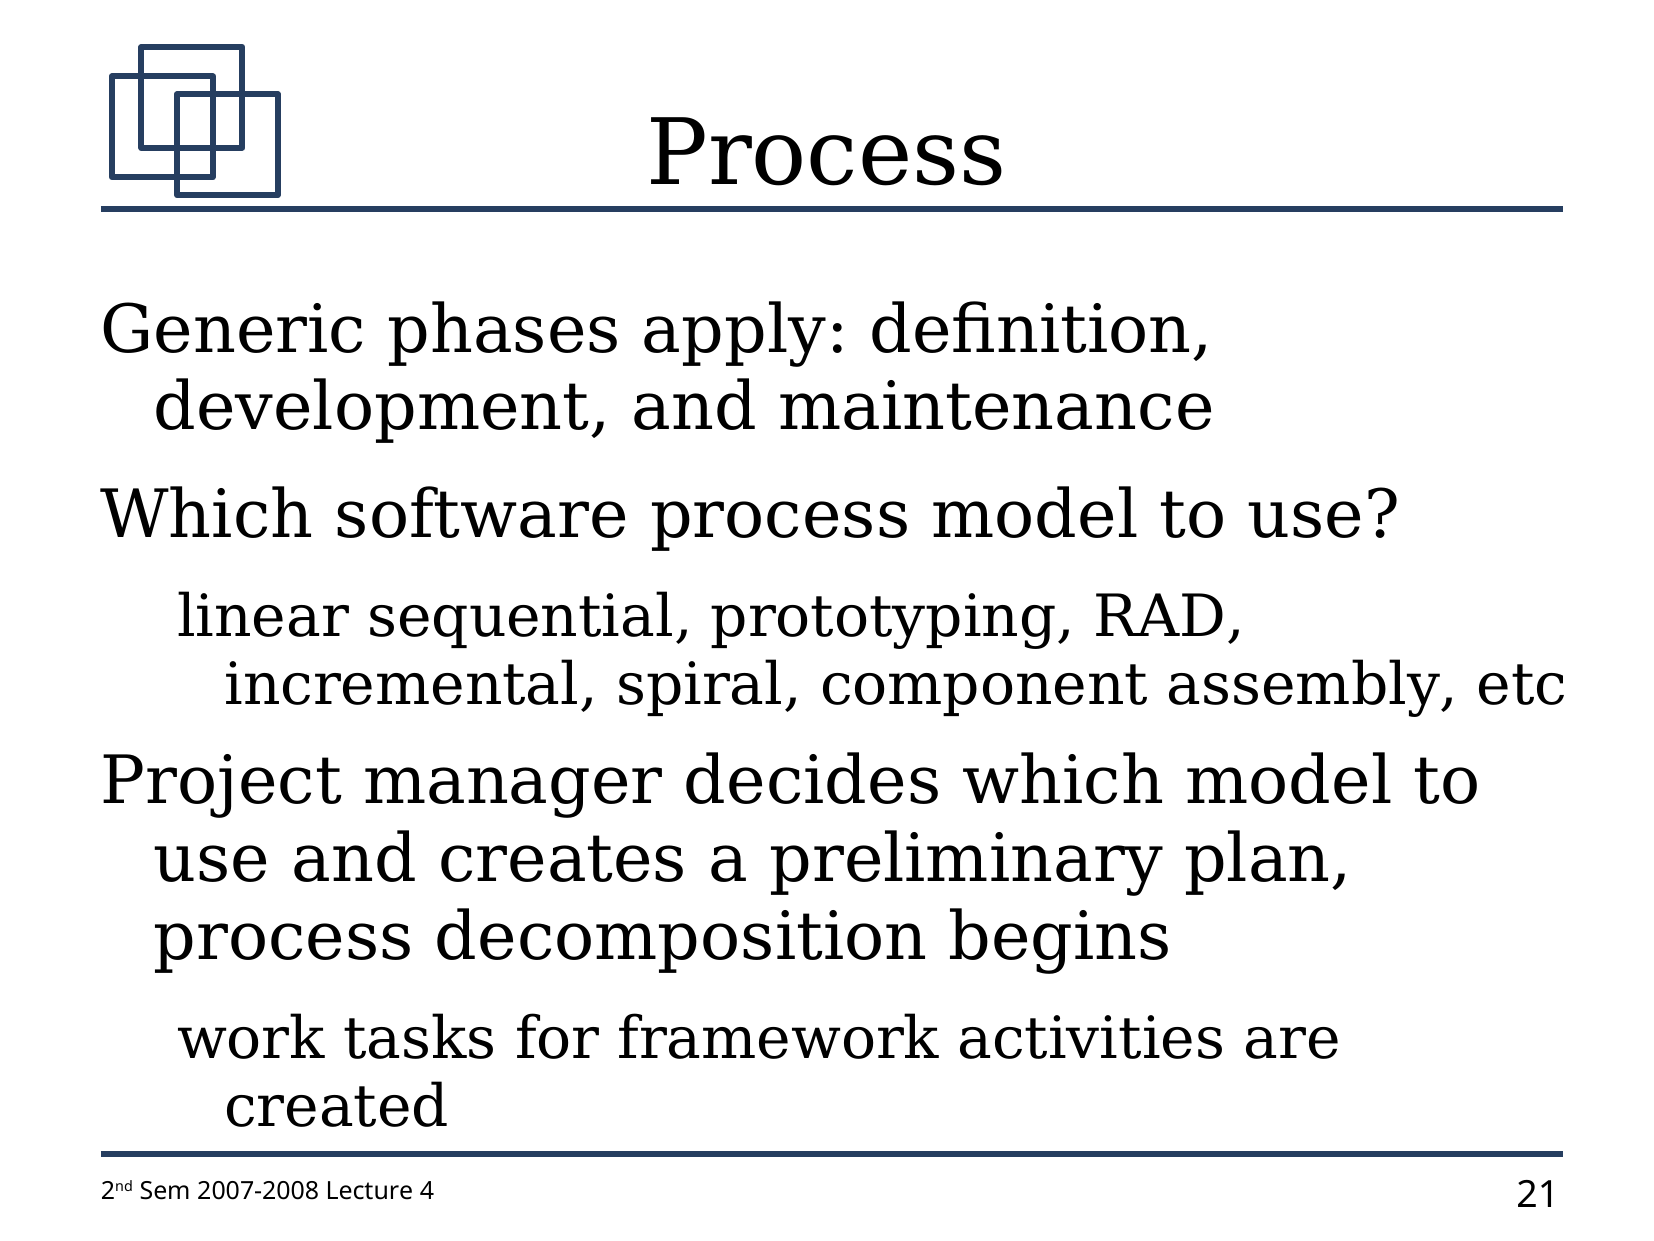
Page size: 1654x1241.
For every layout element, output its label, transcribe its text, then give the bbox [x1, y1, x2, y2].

title Process [82, 49, 1571, 257]
list Generic phases apply: definition, development, and maintenance Which software process model to use? linear sequential, prototyping, RAD, incremental, spiral, component assembly, etc Project manager decides which model to use and creates a preliminary plan, process decomposition begins work tasks for framework activities are created [82, 290, 1571, 1141]
